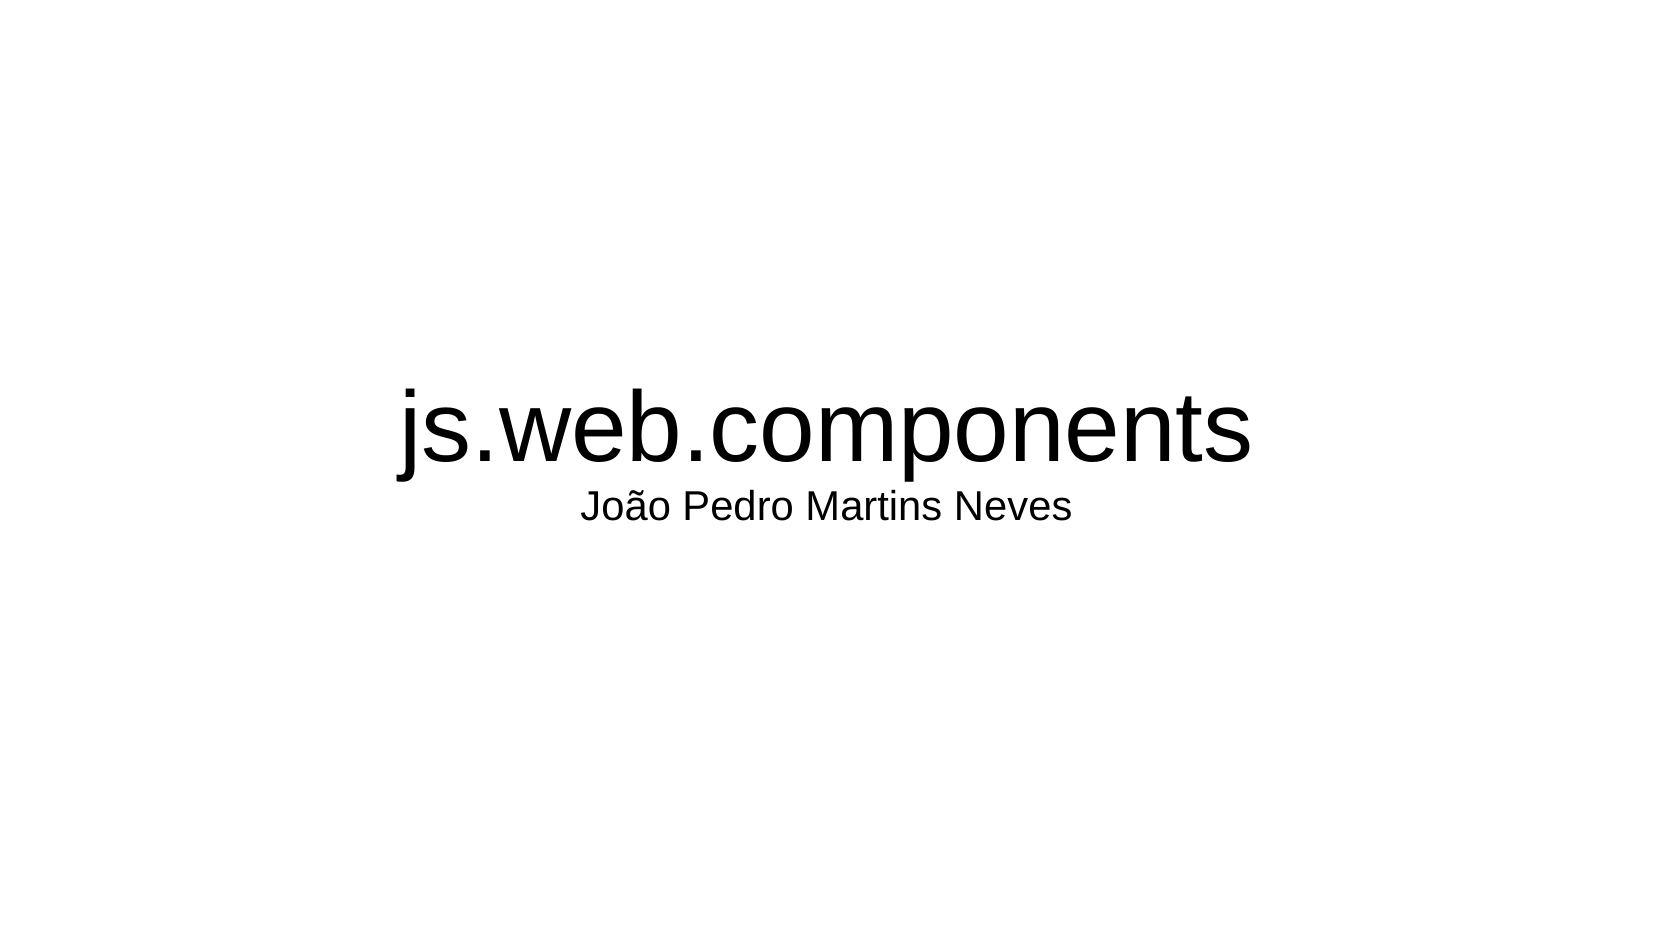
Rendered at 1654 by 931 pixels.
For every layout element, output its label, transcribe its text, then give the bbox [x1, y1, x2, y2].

subtitle js.web.components João Pedro Martins Neves [82, 90, 1571, 811]
